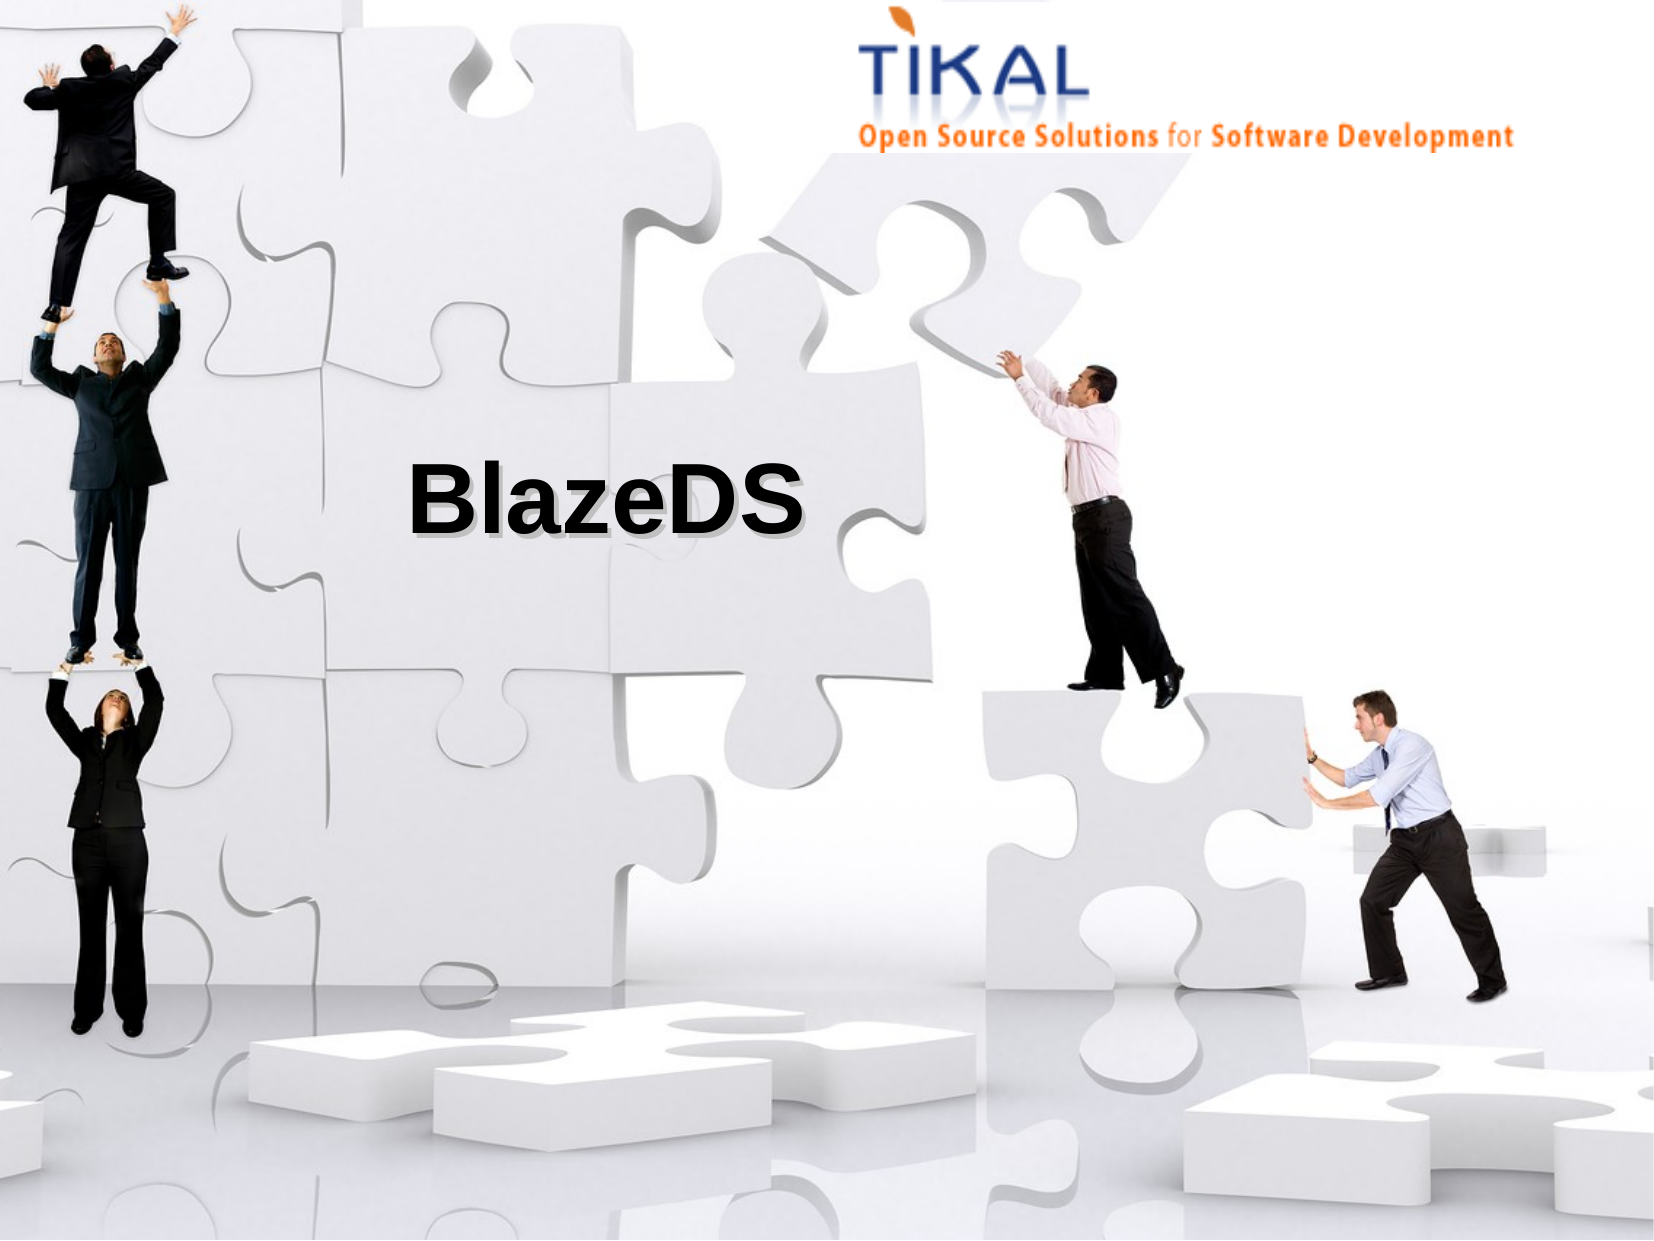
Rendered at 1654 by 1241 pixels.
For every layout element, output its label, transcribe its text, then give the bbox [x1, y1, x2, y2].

picture [0, 0, 1654, 1240]
title BlazeDS [0, 340, 1351, 563]
